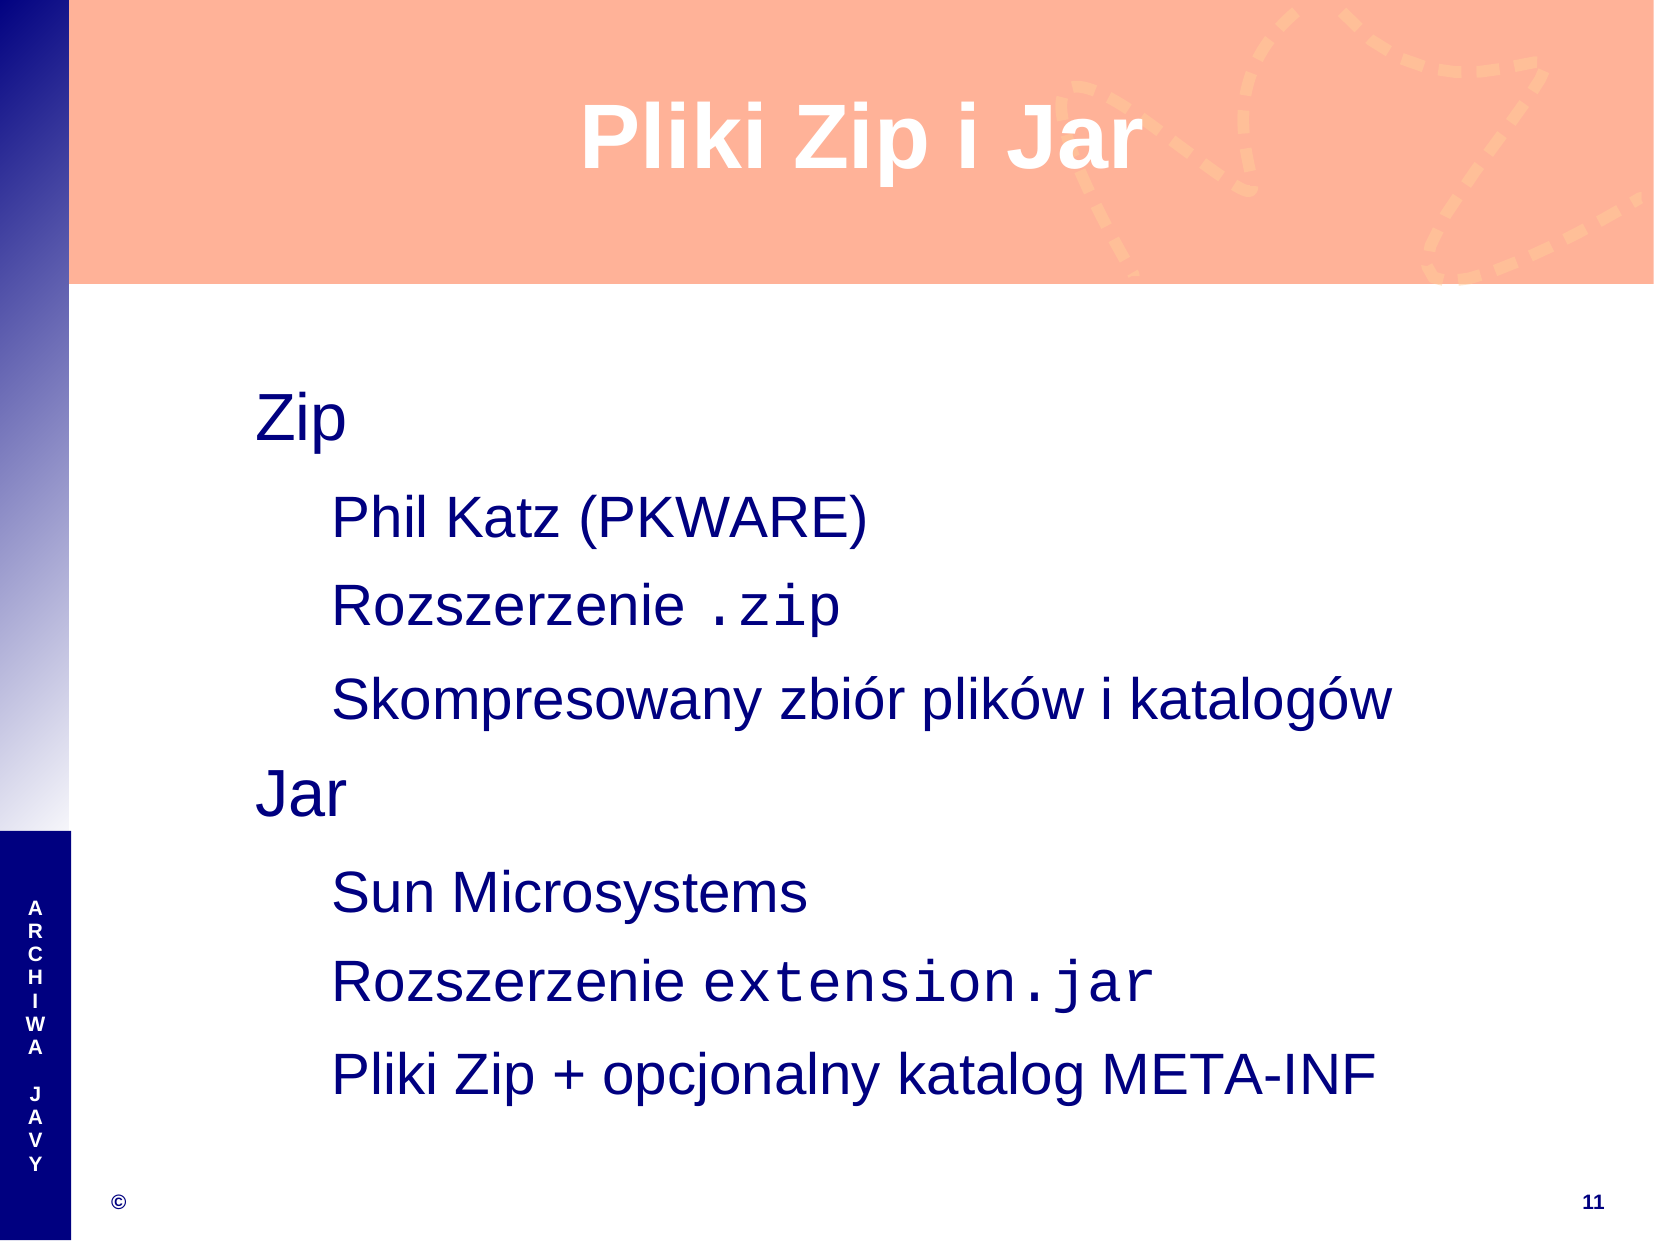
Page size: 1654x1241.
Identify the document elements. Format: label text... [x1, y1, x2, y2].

list Zip Phil Katz (PKWARE) Rozszerzenie .zip Skompresowany zbiór plików i katalogów Jar Sun Microsystems Rozszerzenie extension.jar Pliki Zip + opcjonalny katalog META-INF [261, 380, 1465, 1108]
text_box A R C H I W A J A V Y [0, 830, 71, 1241]
title Pliki Zip i Jar [70, 33, 1654, 241]
